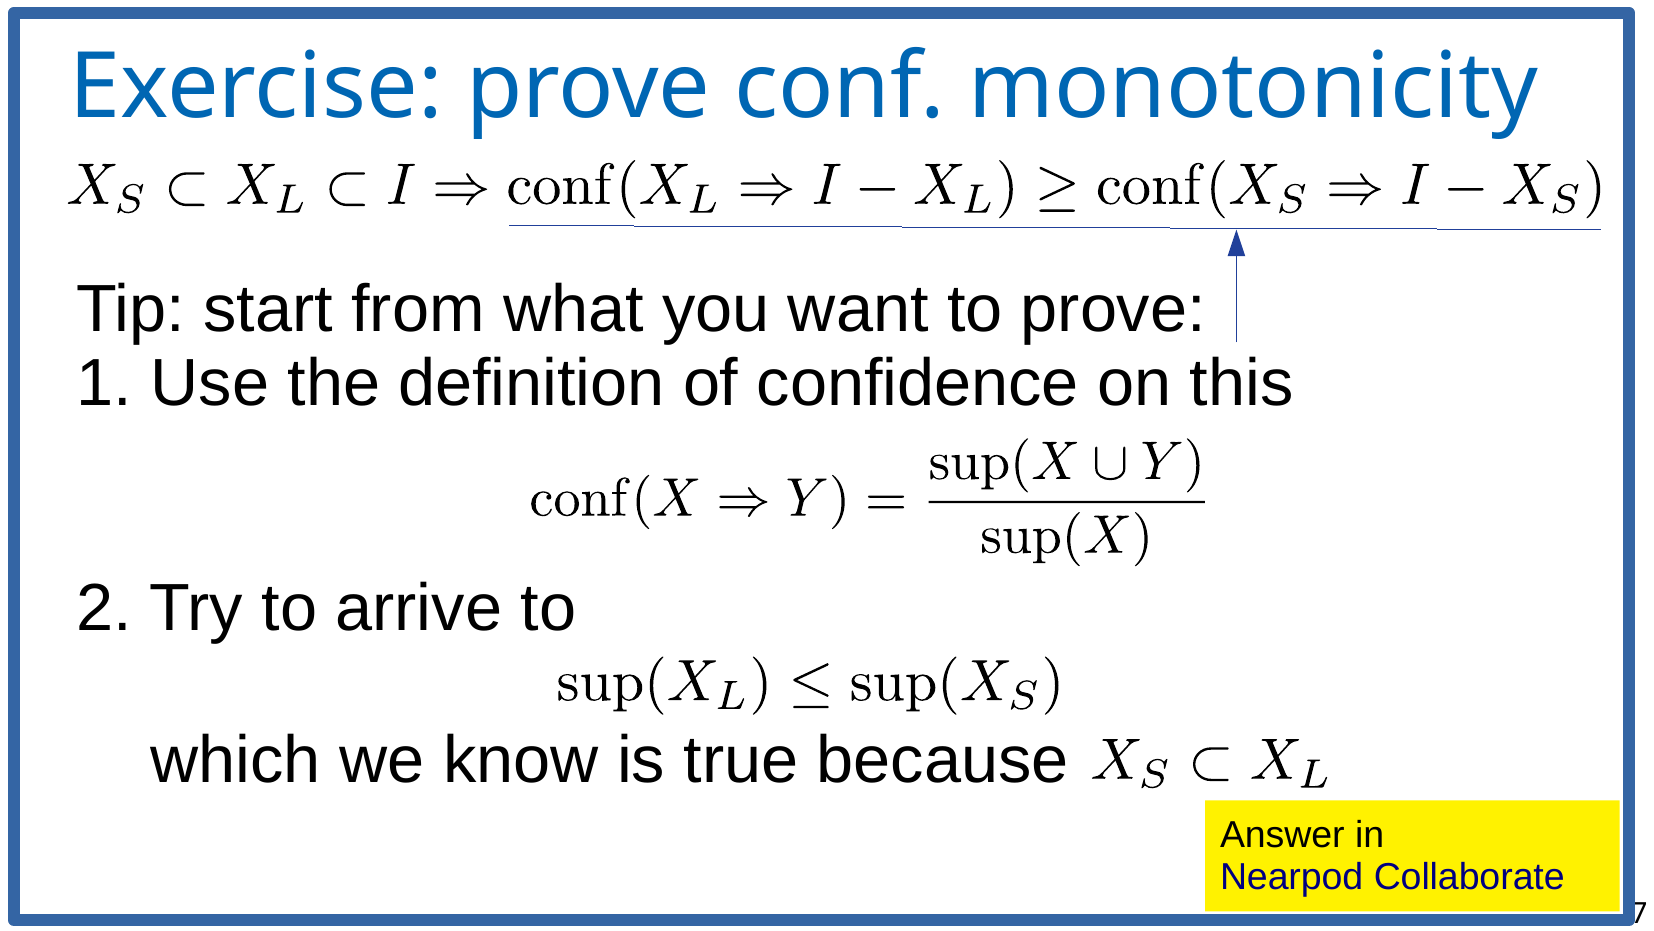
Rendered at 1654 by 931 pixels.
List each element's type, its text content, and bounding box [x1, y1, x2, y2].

text_box [66, 160, 1606, 219]
text_box Answer in Nearpod Collaborate [1205, 800, 1620, 912]
title Exercise: prove conf. monotonicity [20, 19, 1619, 146]
text_box Tip: start from what you want to prove: 1. Use the definition of confidence on this 2. Try to arrive to which we know is true because [61, 263, 1491, 805]
text_box [1090, 739, 1330, 789]
text_box [556, 656, 1065, 715]
